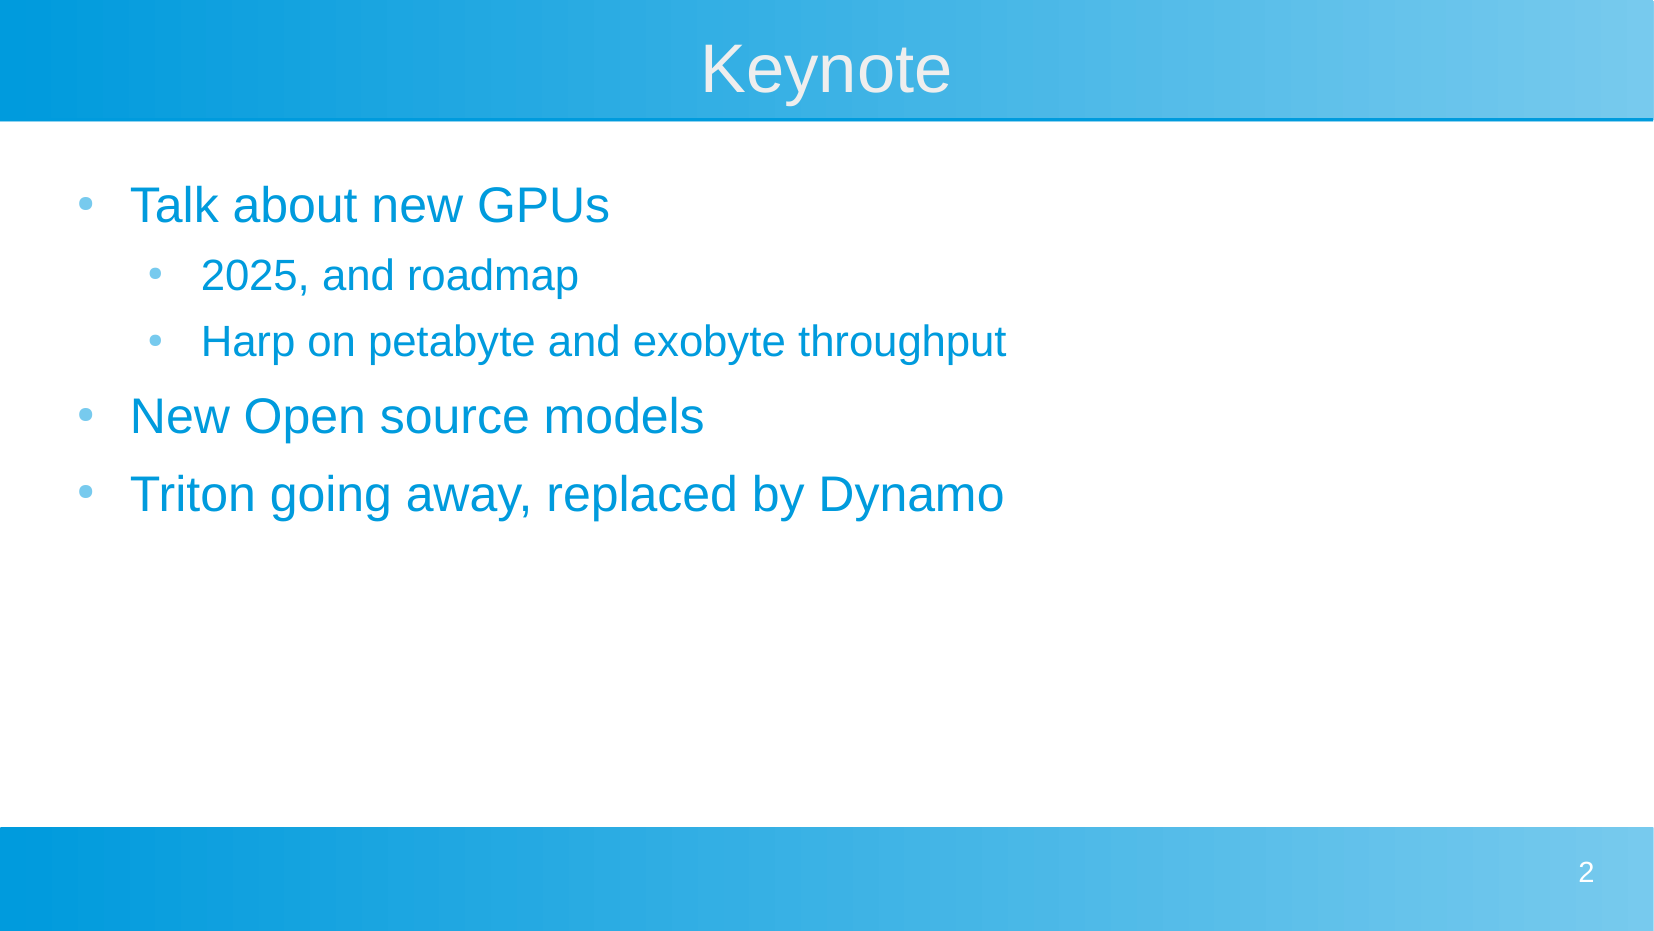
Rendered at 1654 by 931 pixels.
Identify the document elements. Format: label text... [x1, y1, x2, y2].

title Keynote [59, 29, 1595, 108]
list Talk about new GPUs 2025, and roadmap Harp on petabyte and exobyte throughput New Open source models Triton going away, replaced by Dynamo [59, 177, 1595, 768]
